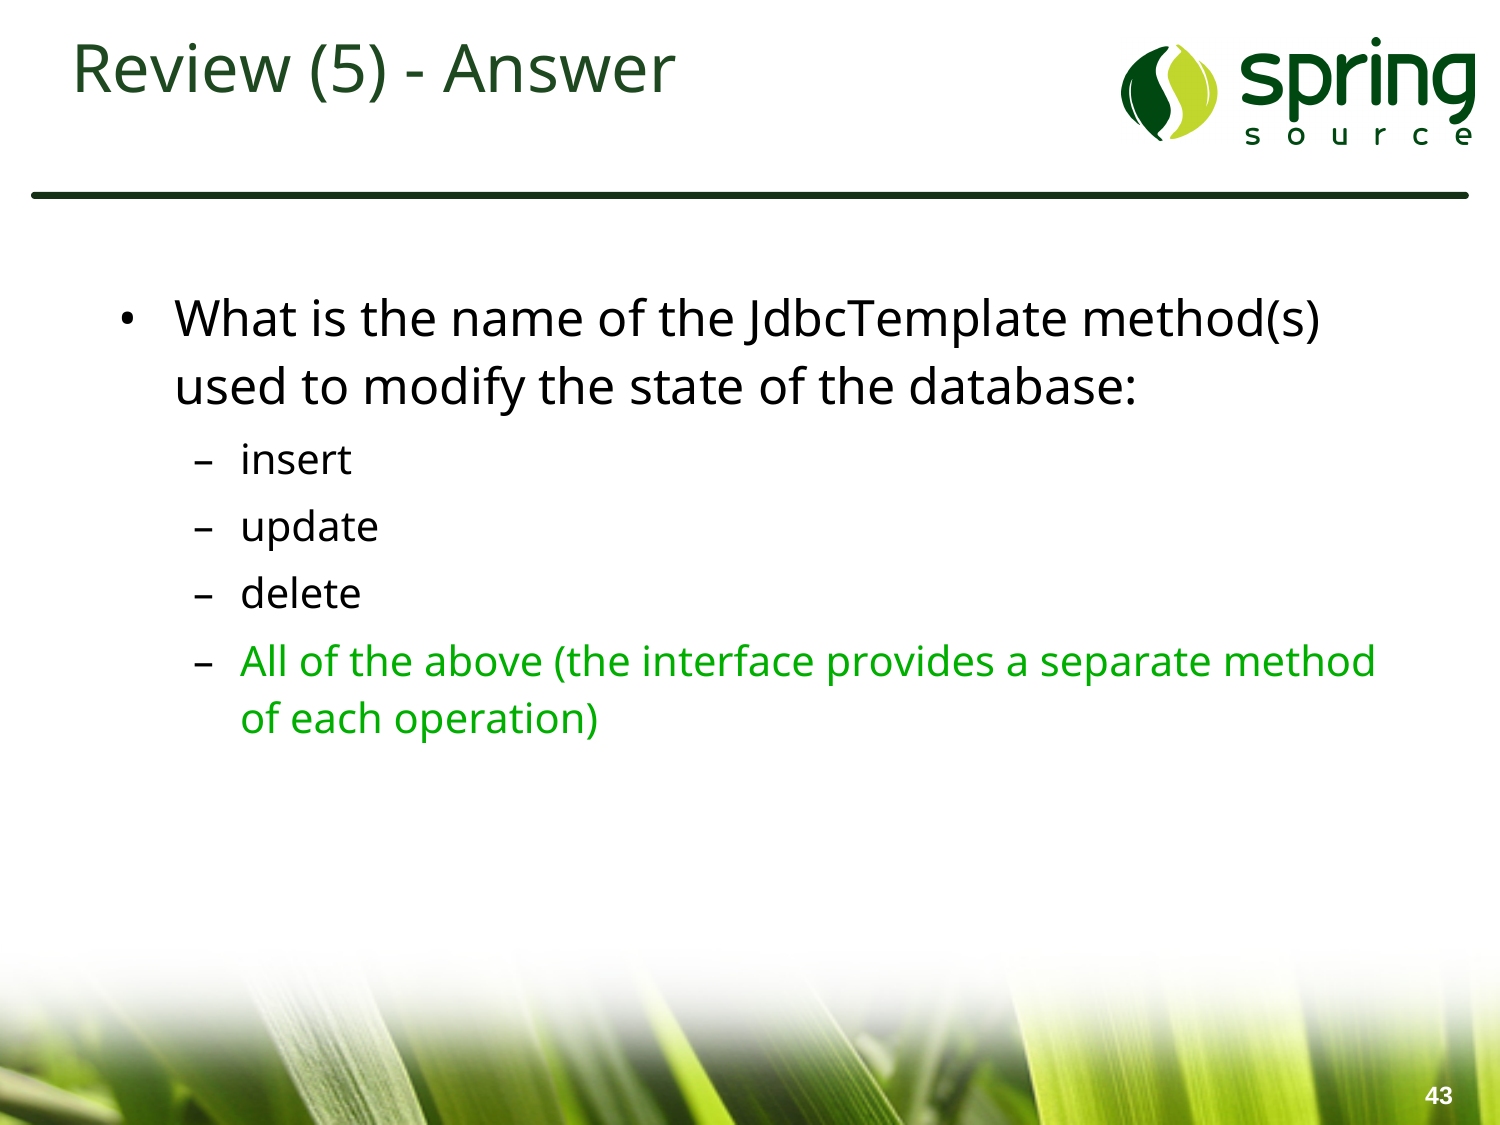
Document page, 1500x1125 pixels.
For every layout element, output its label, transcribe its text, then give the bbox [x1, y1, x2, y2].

title Review (5) - Answer [56, 13, 1089, 176]
picture [1121, 37, 1475, 145]
list What is the name of the JdbcTemplate method(s) used to modify the state of the database: insert update delete All of the above (the interface provides a separate method of each operation) [103, 275, 1394, 938]
picture [0, 944, 1500, 1125]
